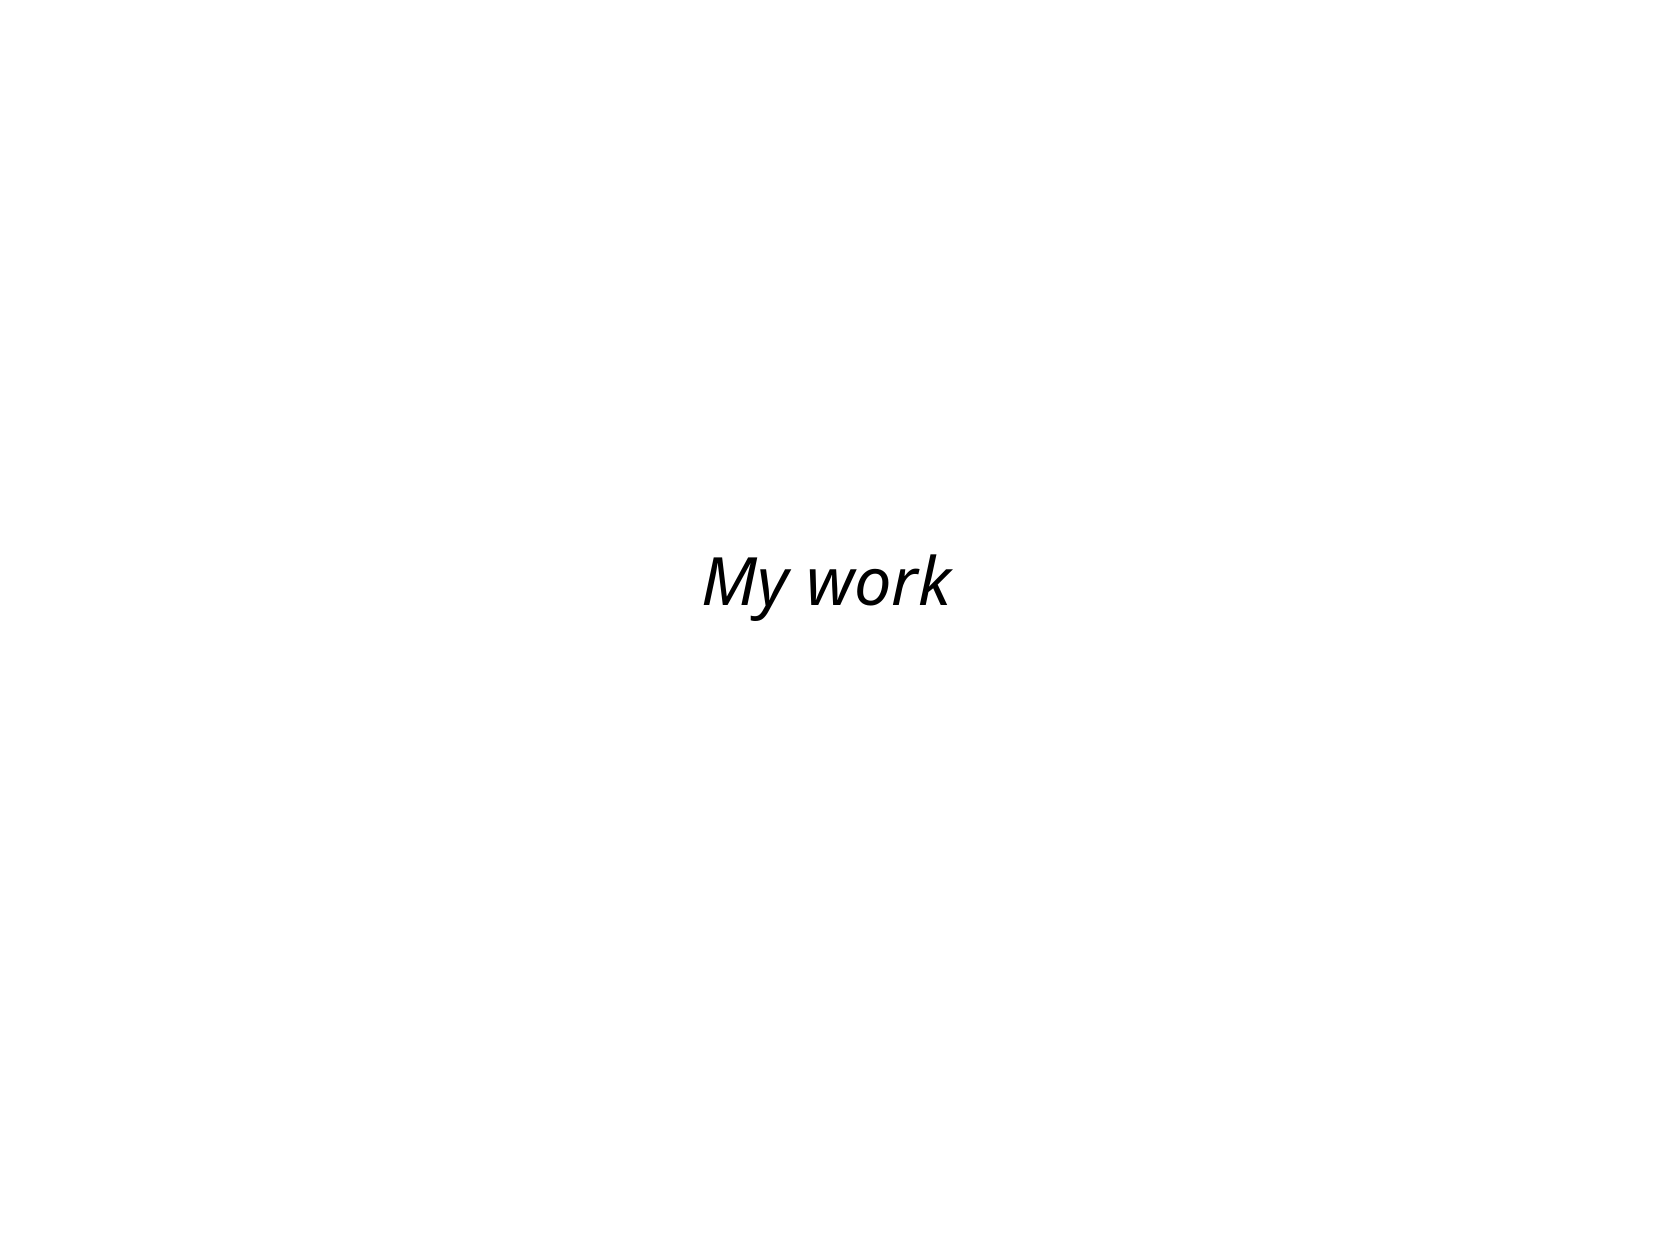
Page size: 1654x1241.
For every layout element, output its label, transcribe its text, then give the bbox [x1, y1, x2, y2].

subtitle My work [82, 56, 1571, 1102]
